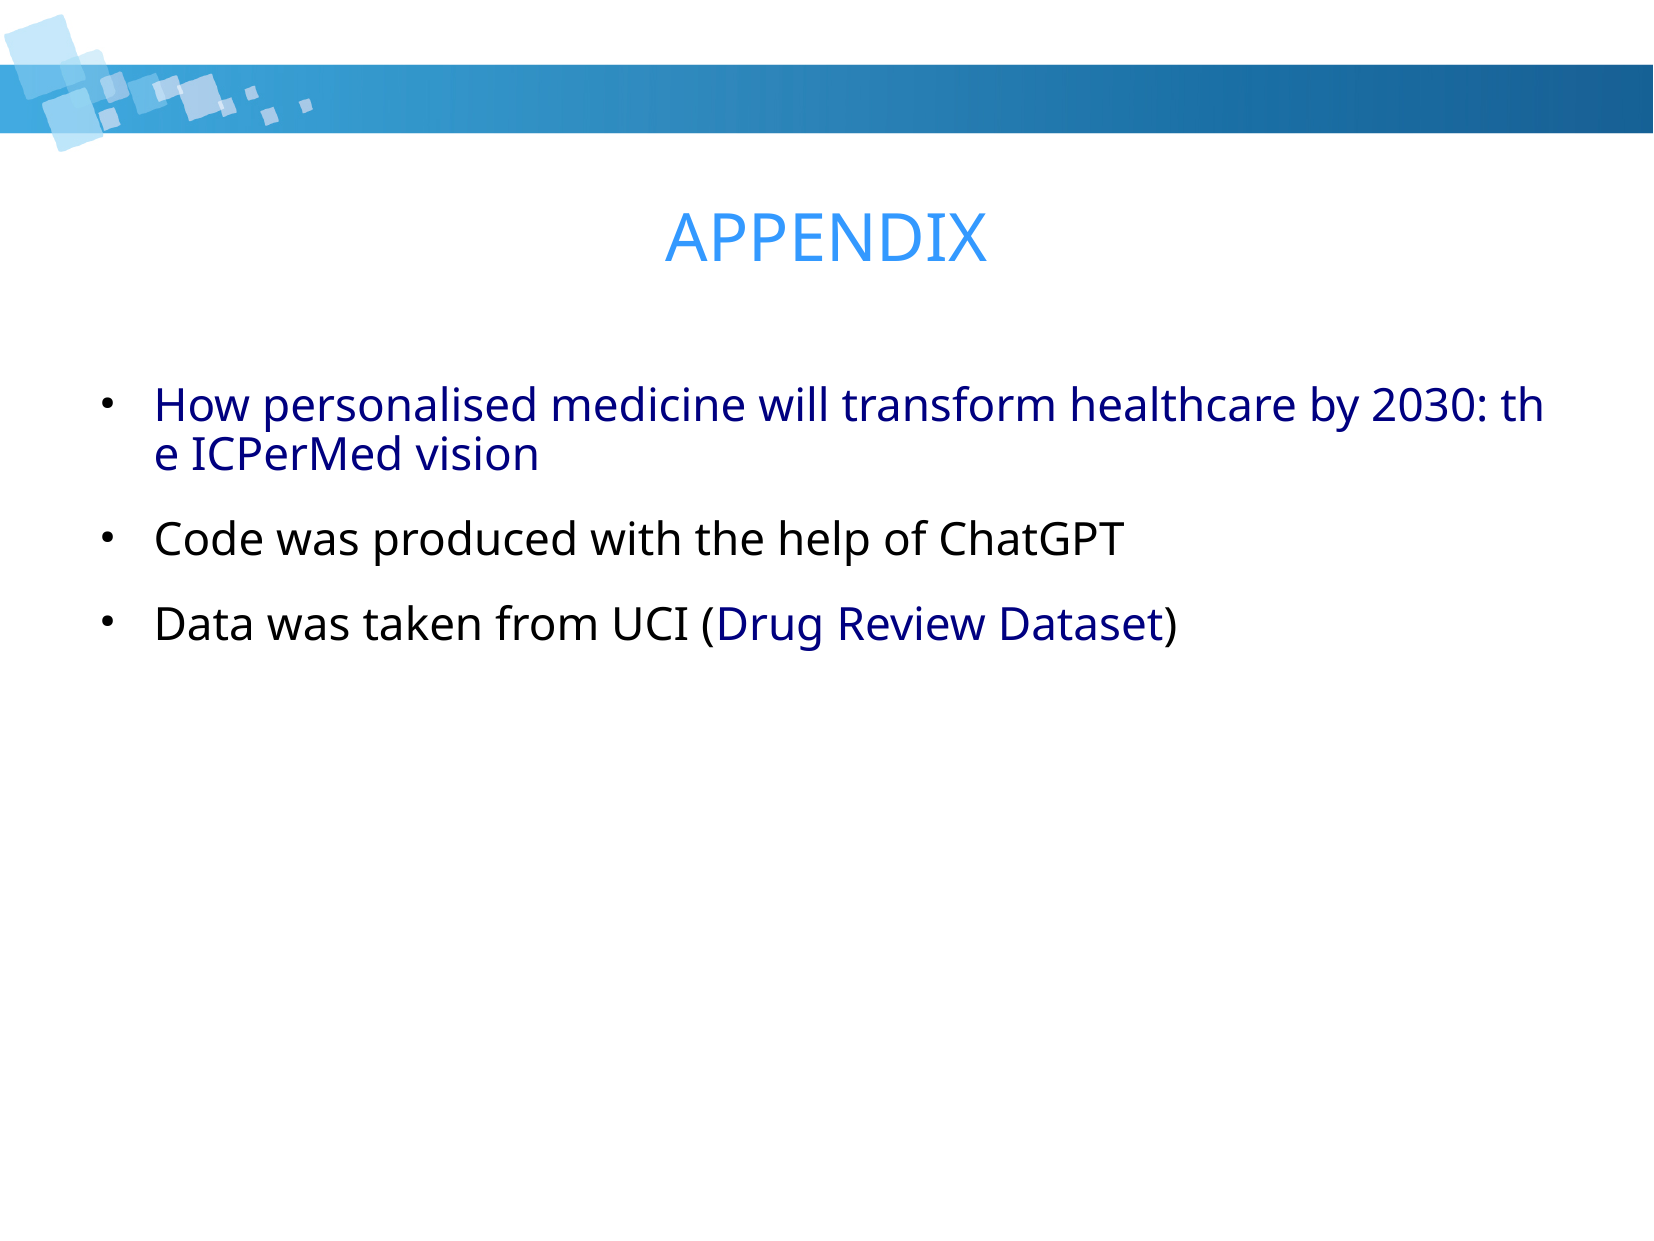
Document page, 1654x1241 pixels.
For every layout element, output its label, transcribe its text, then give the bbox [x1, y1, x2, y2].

picture [0, 0, 1653, 1238]
title APPENDIX [82, 132, 1571, 340]
list How personalised medicine will transform healthcare by 2030: the ICPerMed vision Code was produced with the help of ChatGPT Data was taken from UCI (Drug Review Dataset) [82, 372, 1571, 1093]
